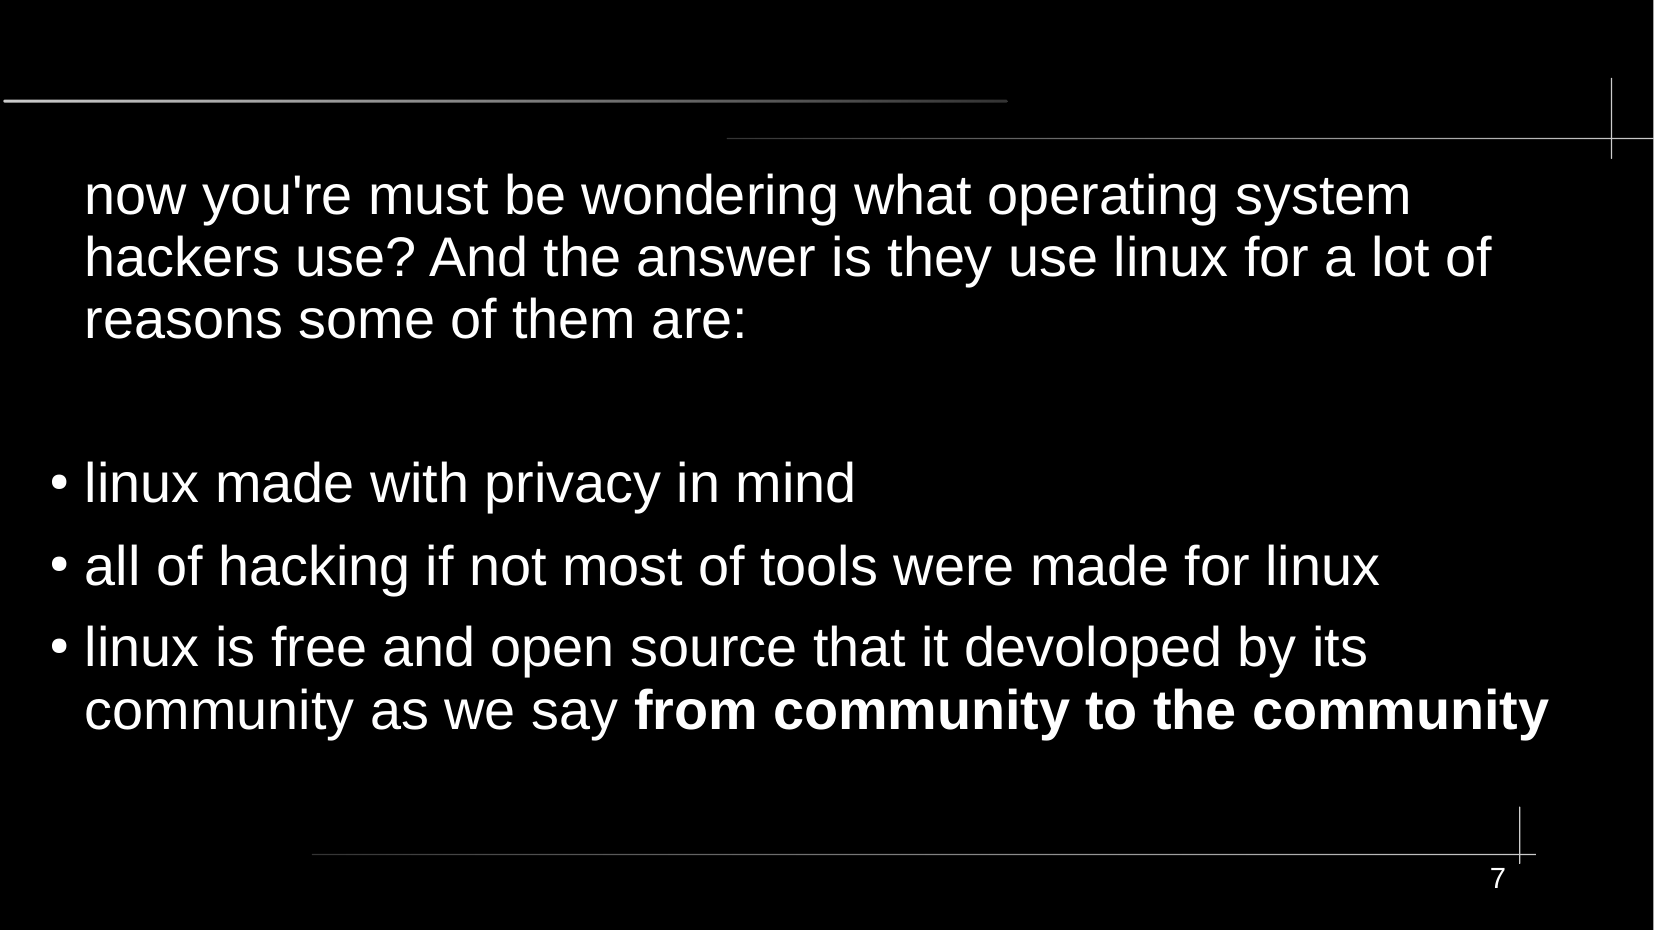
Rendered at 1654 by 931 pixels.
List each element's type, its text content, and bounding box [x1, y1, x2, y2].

list now you're must be wondering what operating system hackers use? And the answer is they use linux for a lot of reasons some of them are: linux made with privacy in mind all of hacking if not most of tools were made for linux linux is free and open source that it devoloped by its community as we say from community to the community [37, 163, 1576, 788]
